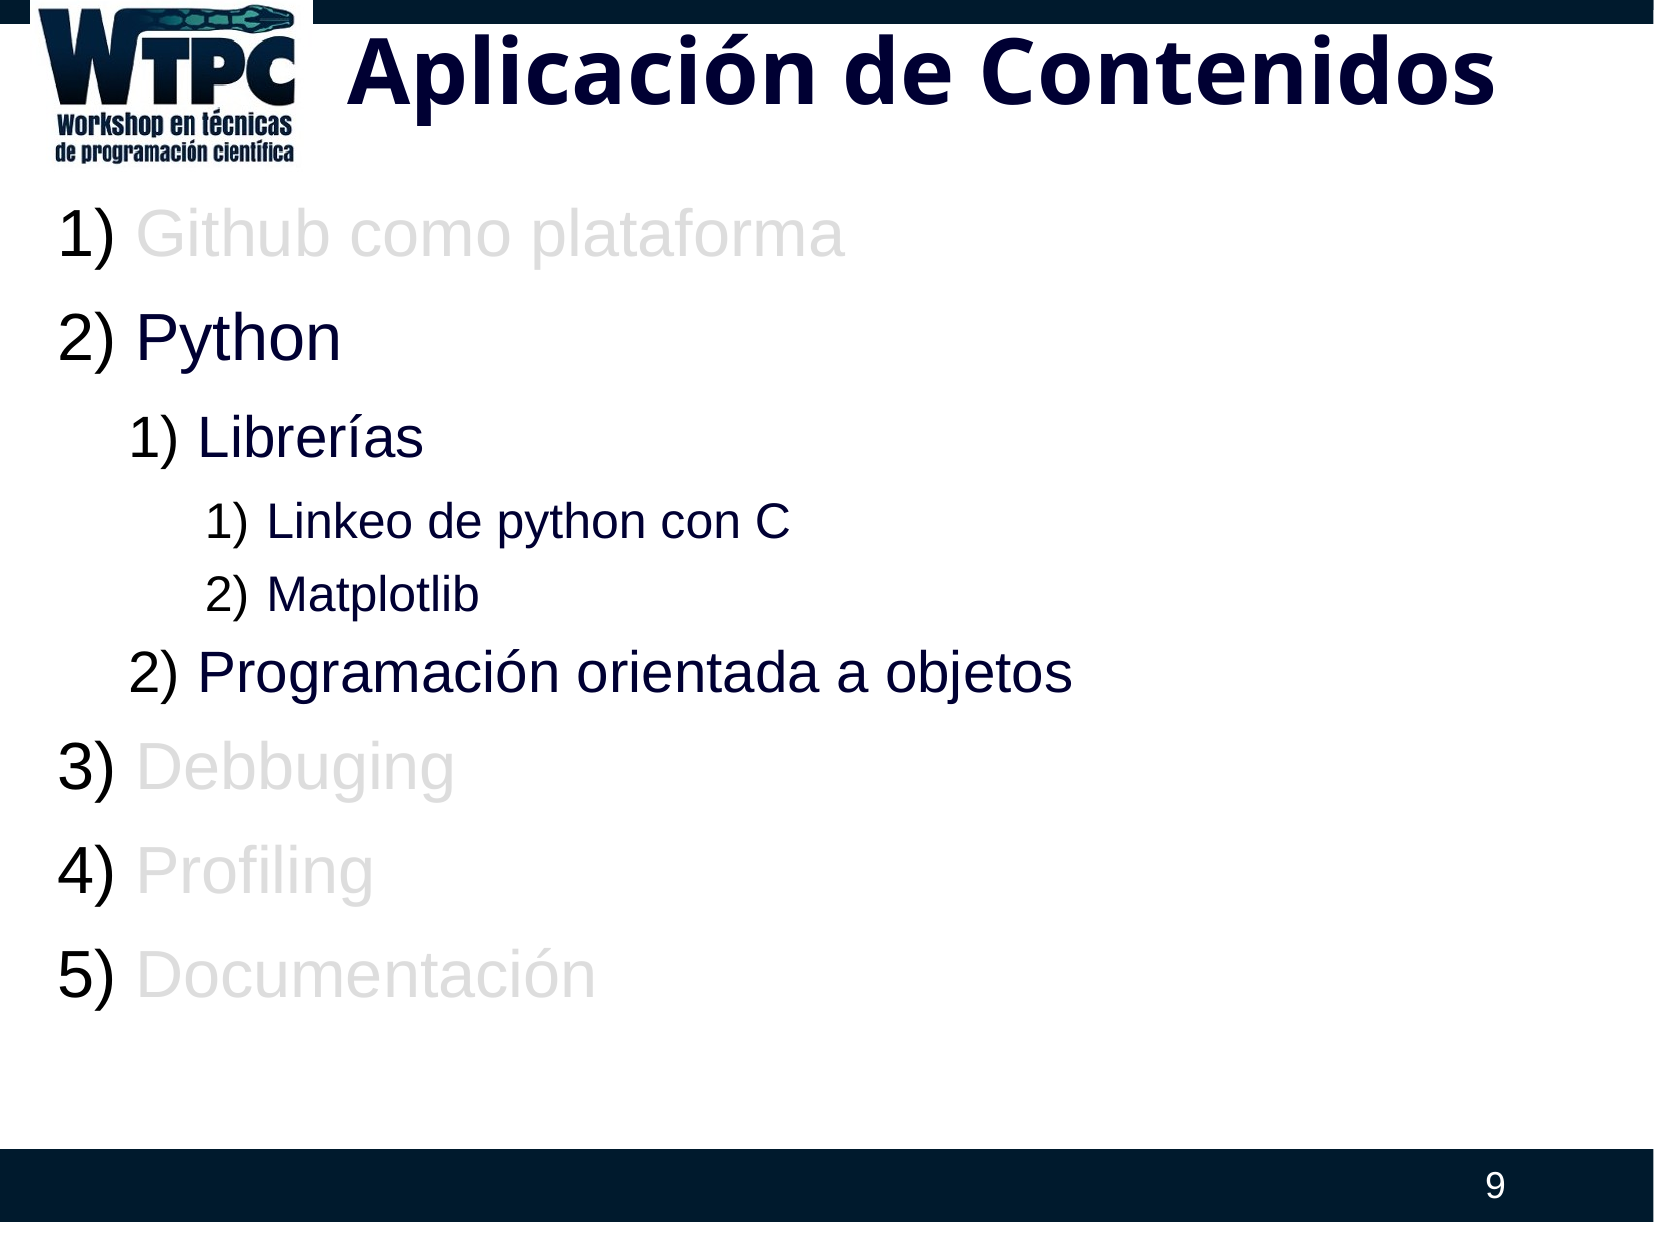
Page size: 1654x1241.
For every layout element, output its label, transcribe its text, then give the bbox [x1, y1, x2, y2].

picture [0, 0, 1654, 175]
title Aplicación de Contenidos [347, 24, 1569, 125]
picture [0, 1149, 1654, 1223]
list Github como plataforma Python Librerías Linkeo de python con C Matplotlib Programación orientada a objetos Debbuging Profiling Documentación [39, 195, 1617, 1106]
text_box <número> [1470, 1156, 1654, 1228]
